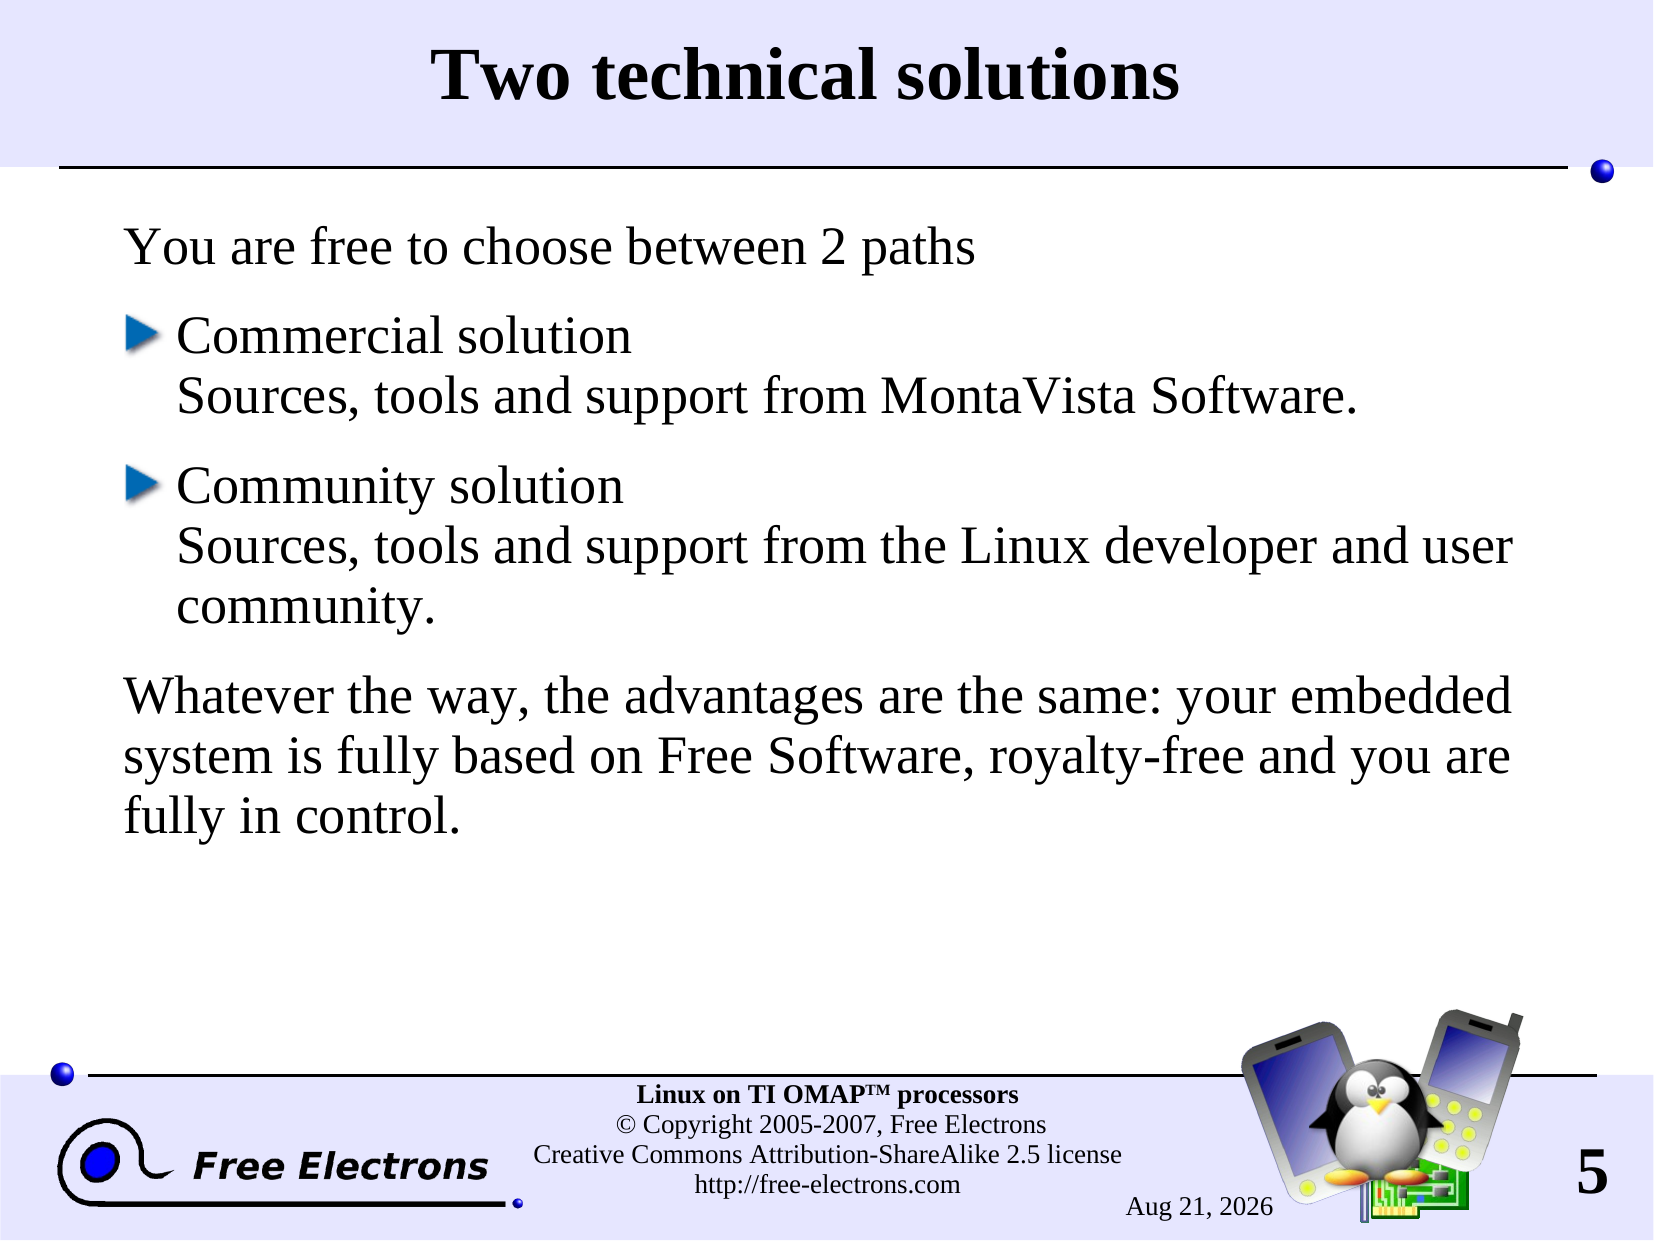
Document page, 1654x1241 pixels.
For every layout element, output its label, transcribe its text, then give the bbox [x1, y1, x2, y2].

picture [1231, 1007, 1538, 1241]
list You are free to choose between 2 paths Commercial solution Sources, tools and support from MontaVista Software. Community solution Sources, tools and support from the Linux developer and user community. Whatever the way, the advantages are the same: your embedded system is fully based on Free Software, royalty-free and you are fully in control. [105, 216, 1518, 1066]
picture [50, 1107, 527, 1216]
title Two technical solutions [60, 25, 1551, 124]
